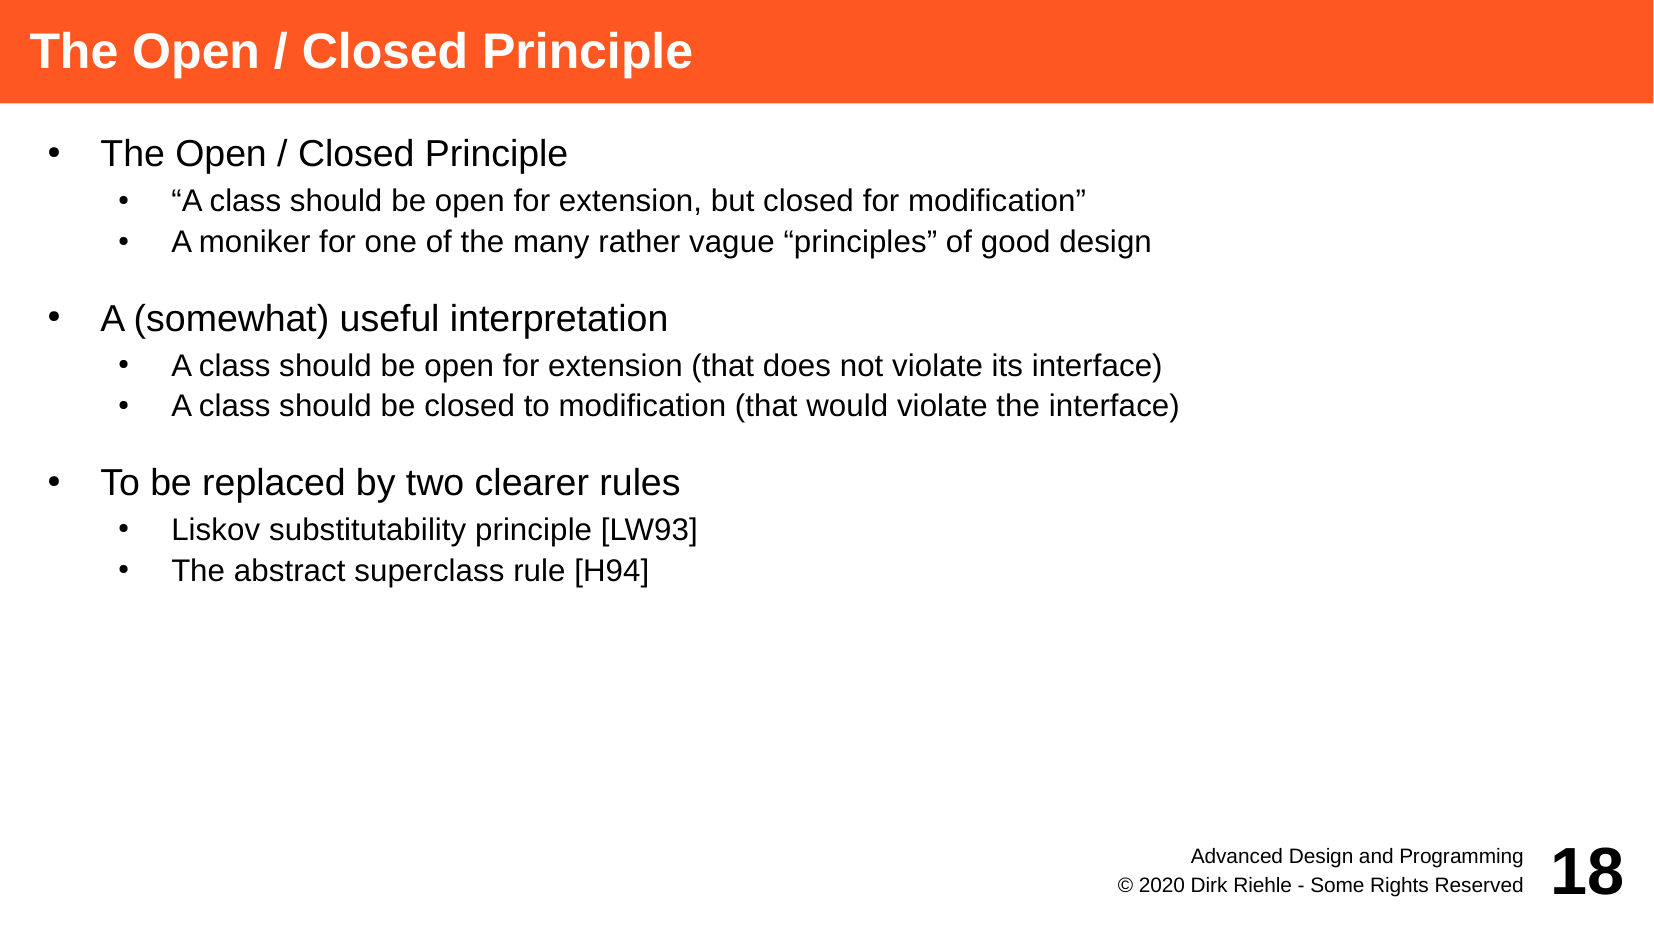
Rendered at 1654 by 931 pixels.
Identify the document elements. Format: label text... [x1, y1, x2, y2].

list The Open / Closed Principle “A class should be open for extension, but closed for modification” A moniker for one of the many rather vague “principles” of good design A (somewhat) useful interpretation A class should be open for extension (that does not violate its interface) A class should be closed to modification (that would violate the interface) To be replaced by two clearer rules Liskov substitutability principle [LW93] The abstract superclass rule [H94] [29, 132, 1625, 813]
title The Open / Closed Principle [0, 0, 1654, 104]
